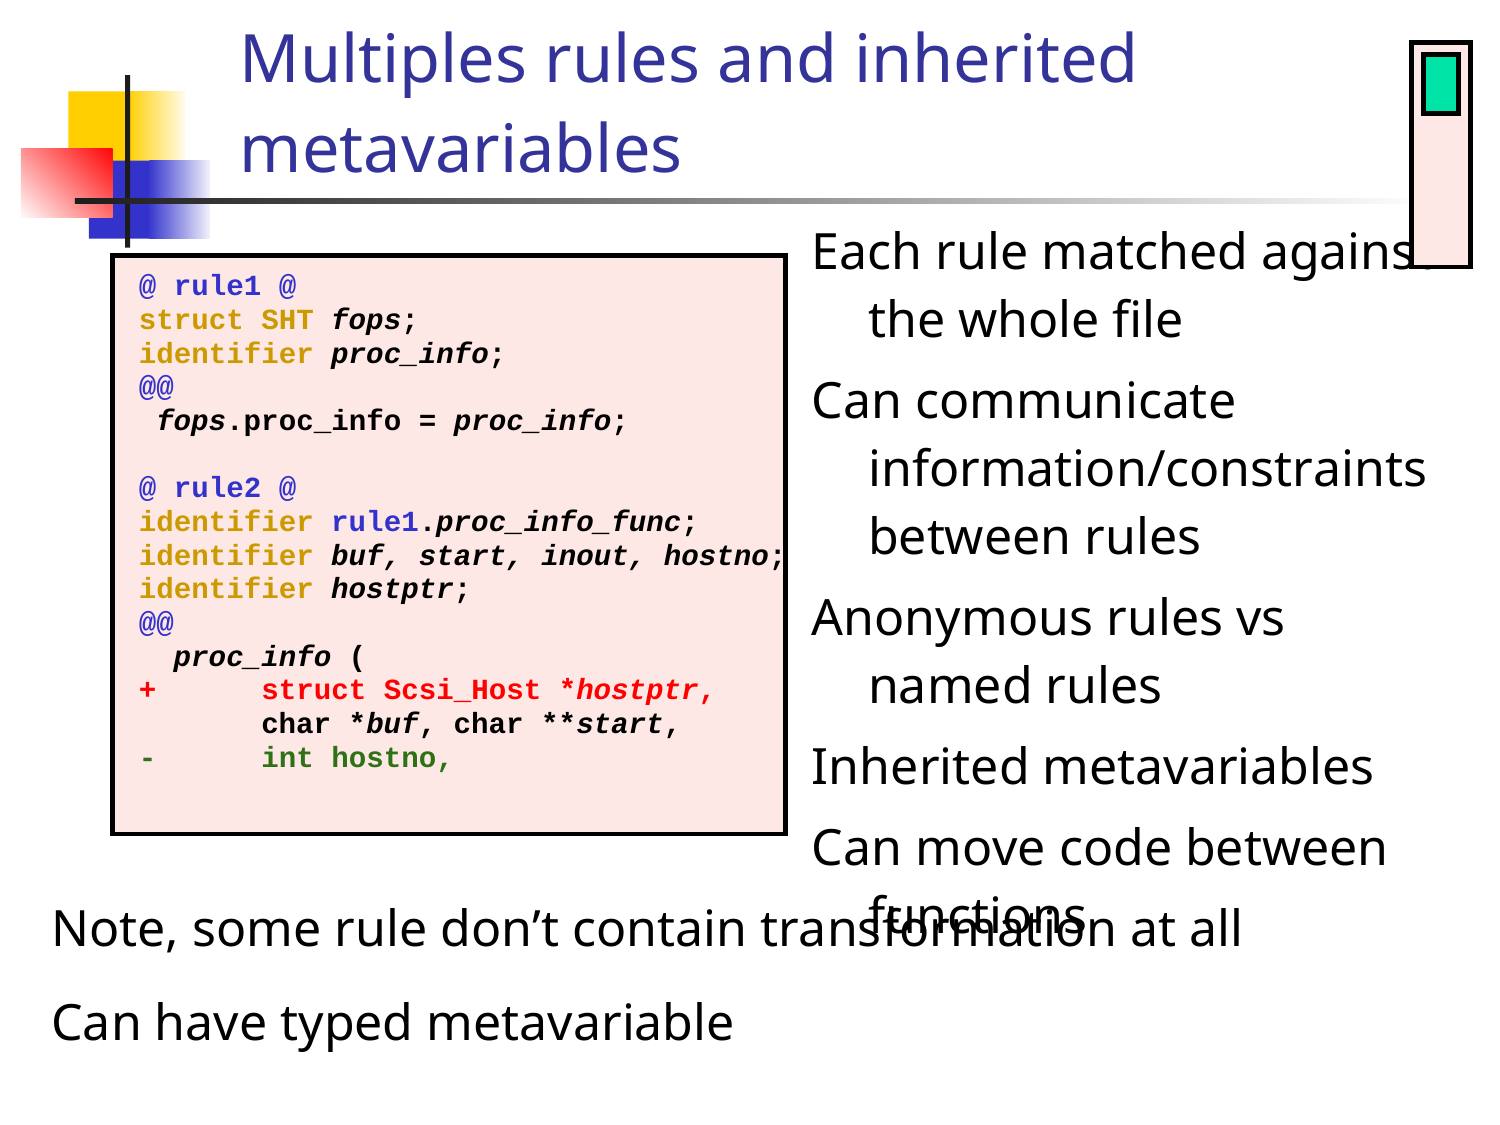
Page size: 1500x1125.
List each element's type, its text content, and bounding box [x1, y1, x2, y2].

list Each rule matched against the whole file Can communicate information/constraints between rules Anonymous rules vs named rules Inherited metavariables Can move code between functions [797, 207, 1460, 985]
title Multiples rules and inherited metavariables [224, 12, 1500, 200]
text_box @ rule1 @ struct SHT fops; identifier proc_info; @@ fops.proc_info = proc_info; @ rule2 @ identifier rule1.proc_info_func; identifier buf, start, inout, hostno; identifier hostptr; @@ proc_info ( + struct Scsi_Host *hostptr, char *buf, char **start, - int hostno, [123, 267, 963, 787]
text_box [112, 255, 786, 835]
text_box Note, some rule don’t contain transformation at all Can have typed metavariable [36, 885, 1384, 1063]
text_box [1411, 42, 1471, 268]
